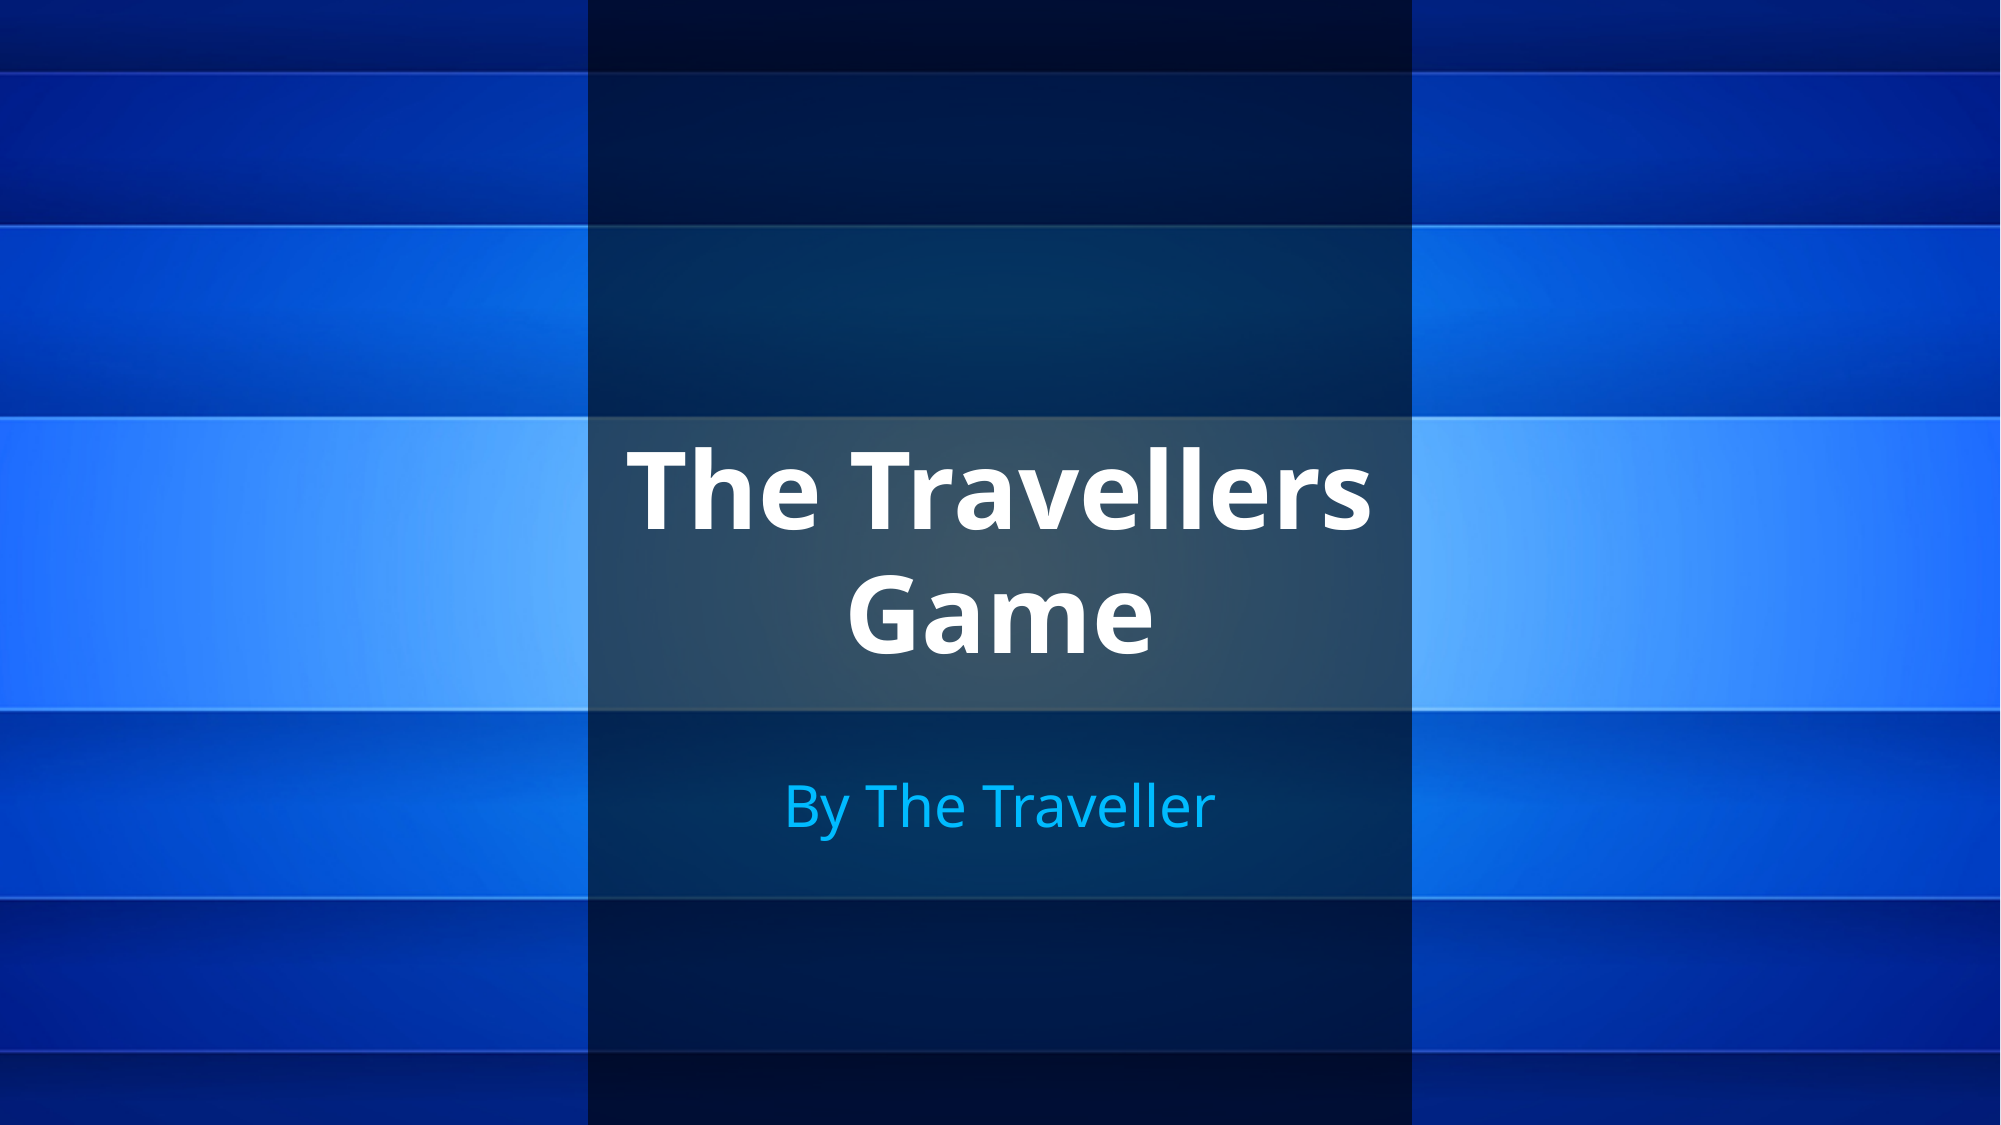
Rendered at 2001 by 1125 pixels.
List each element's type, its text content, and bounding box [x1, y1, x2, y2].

title The Travellers Game [588, 418, 1412, 687]
subtitle By The Traveller [587, 763, 1413, 900]
